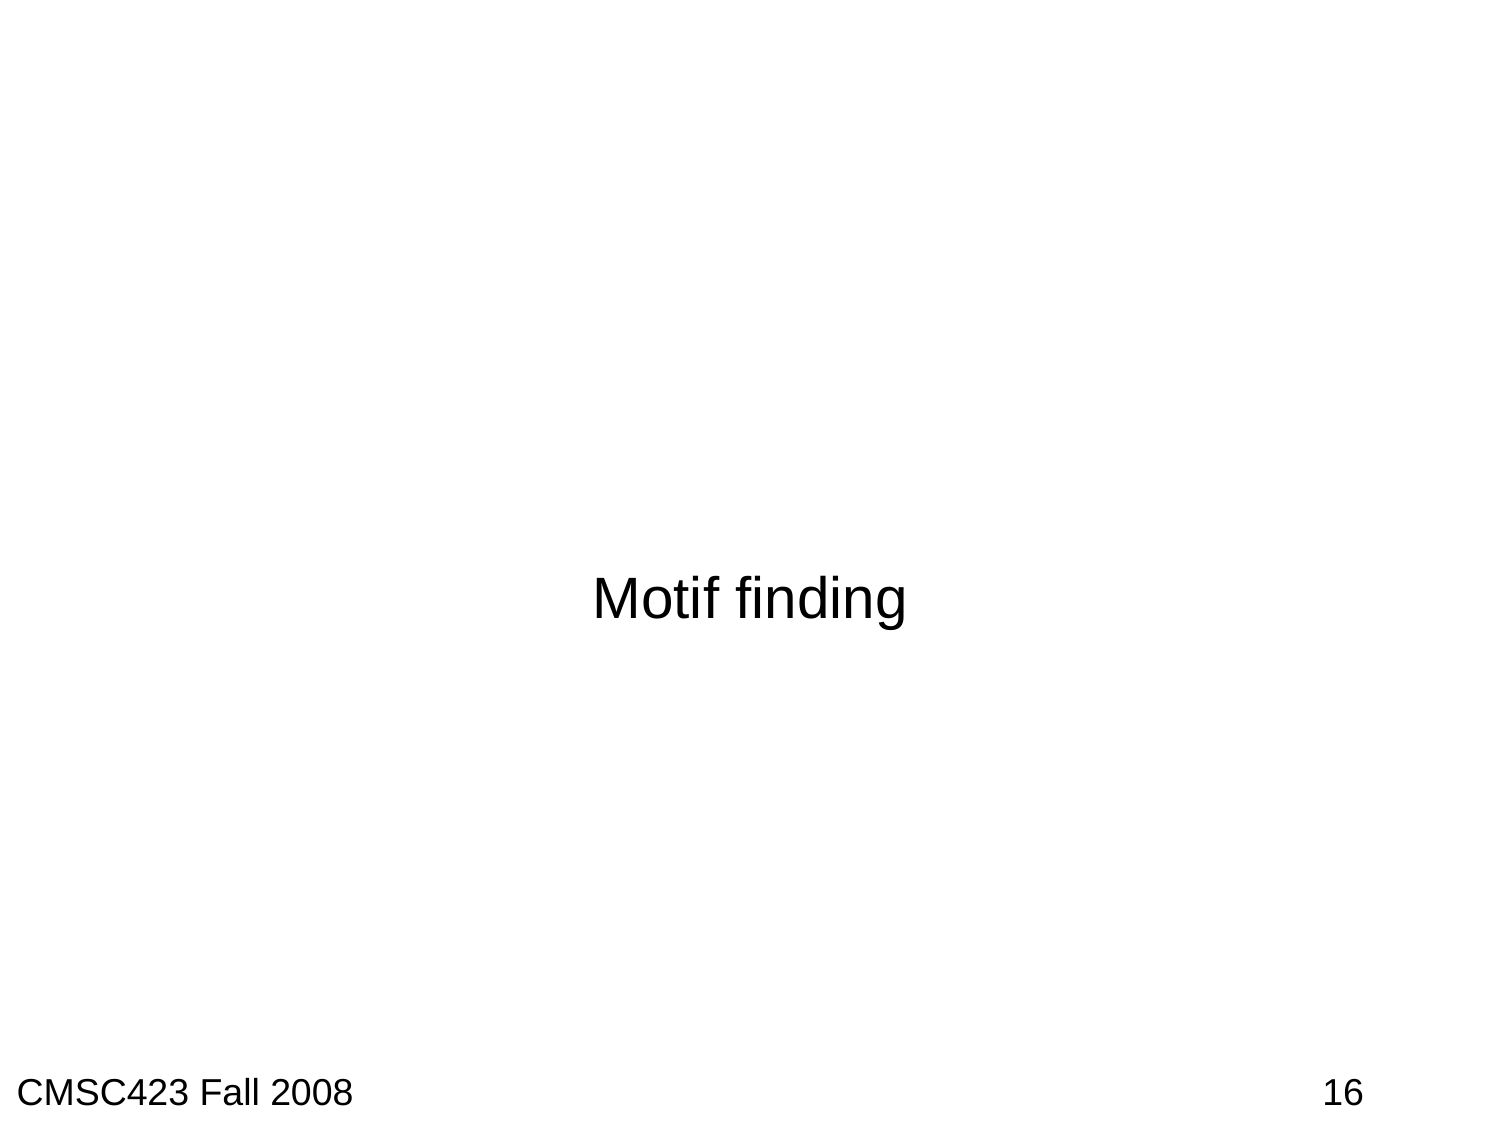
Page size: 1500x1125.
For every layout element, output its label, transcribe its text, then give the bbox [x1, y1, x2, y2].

subtitle Motif finding [16, 124, 1485, 1072]
